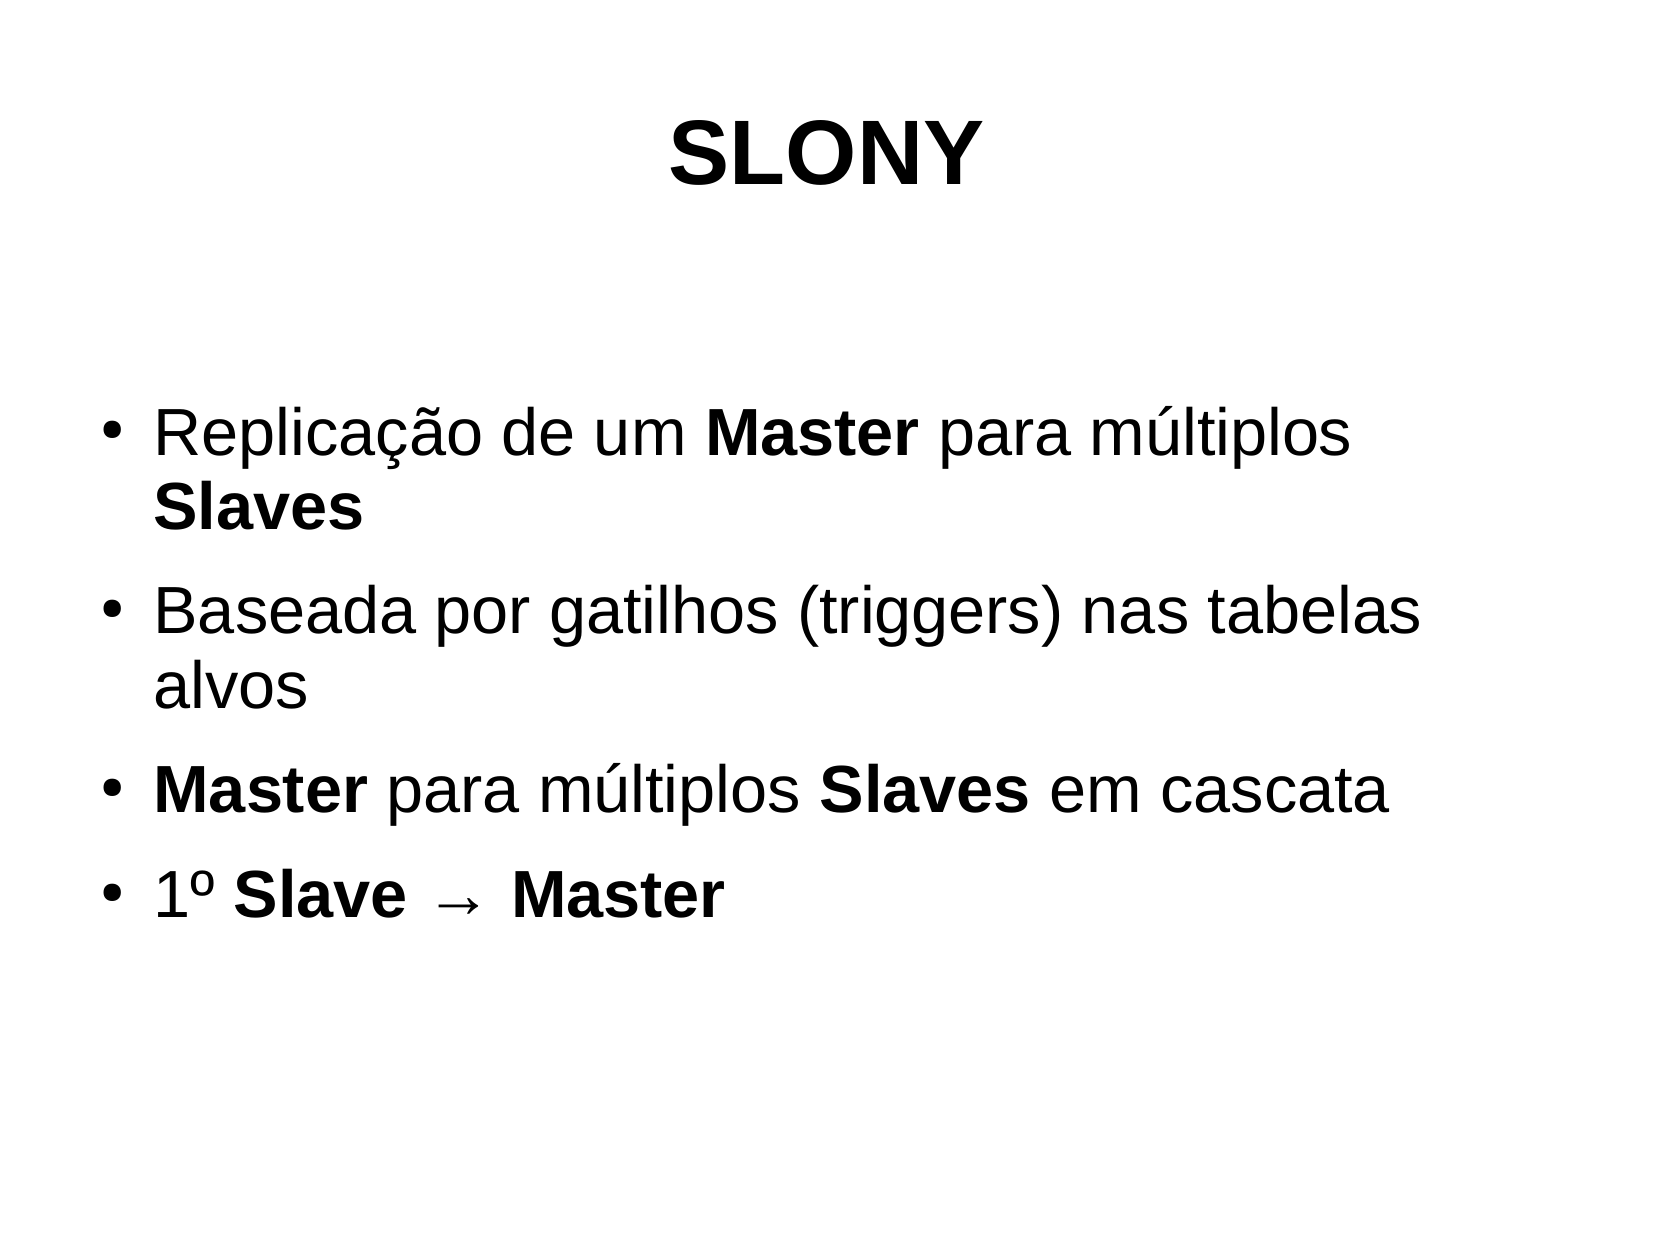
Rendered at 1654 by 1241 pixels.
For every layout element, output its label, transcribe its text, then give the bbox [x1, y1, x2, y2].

list Replicação de um Master para múltiplos Slaves Baseada por gatilhos (triggers) nas tabelas alvos Master para múltiplos Slaves em cascata 1º Slave → Master [82, 290, 1571, 1109]
title SLONY [82, 49, 1571, 257]
